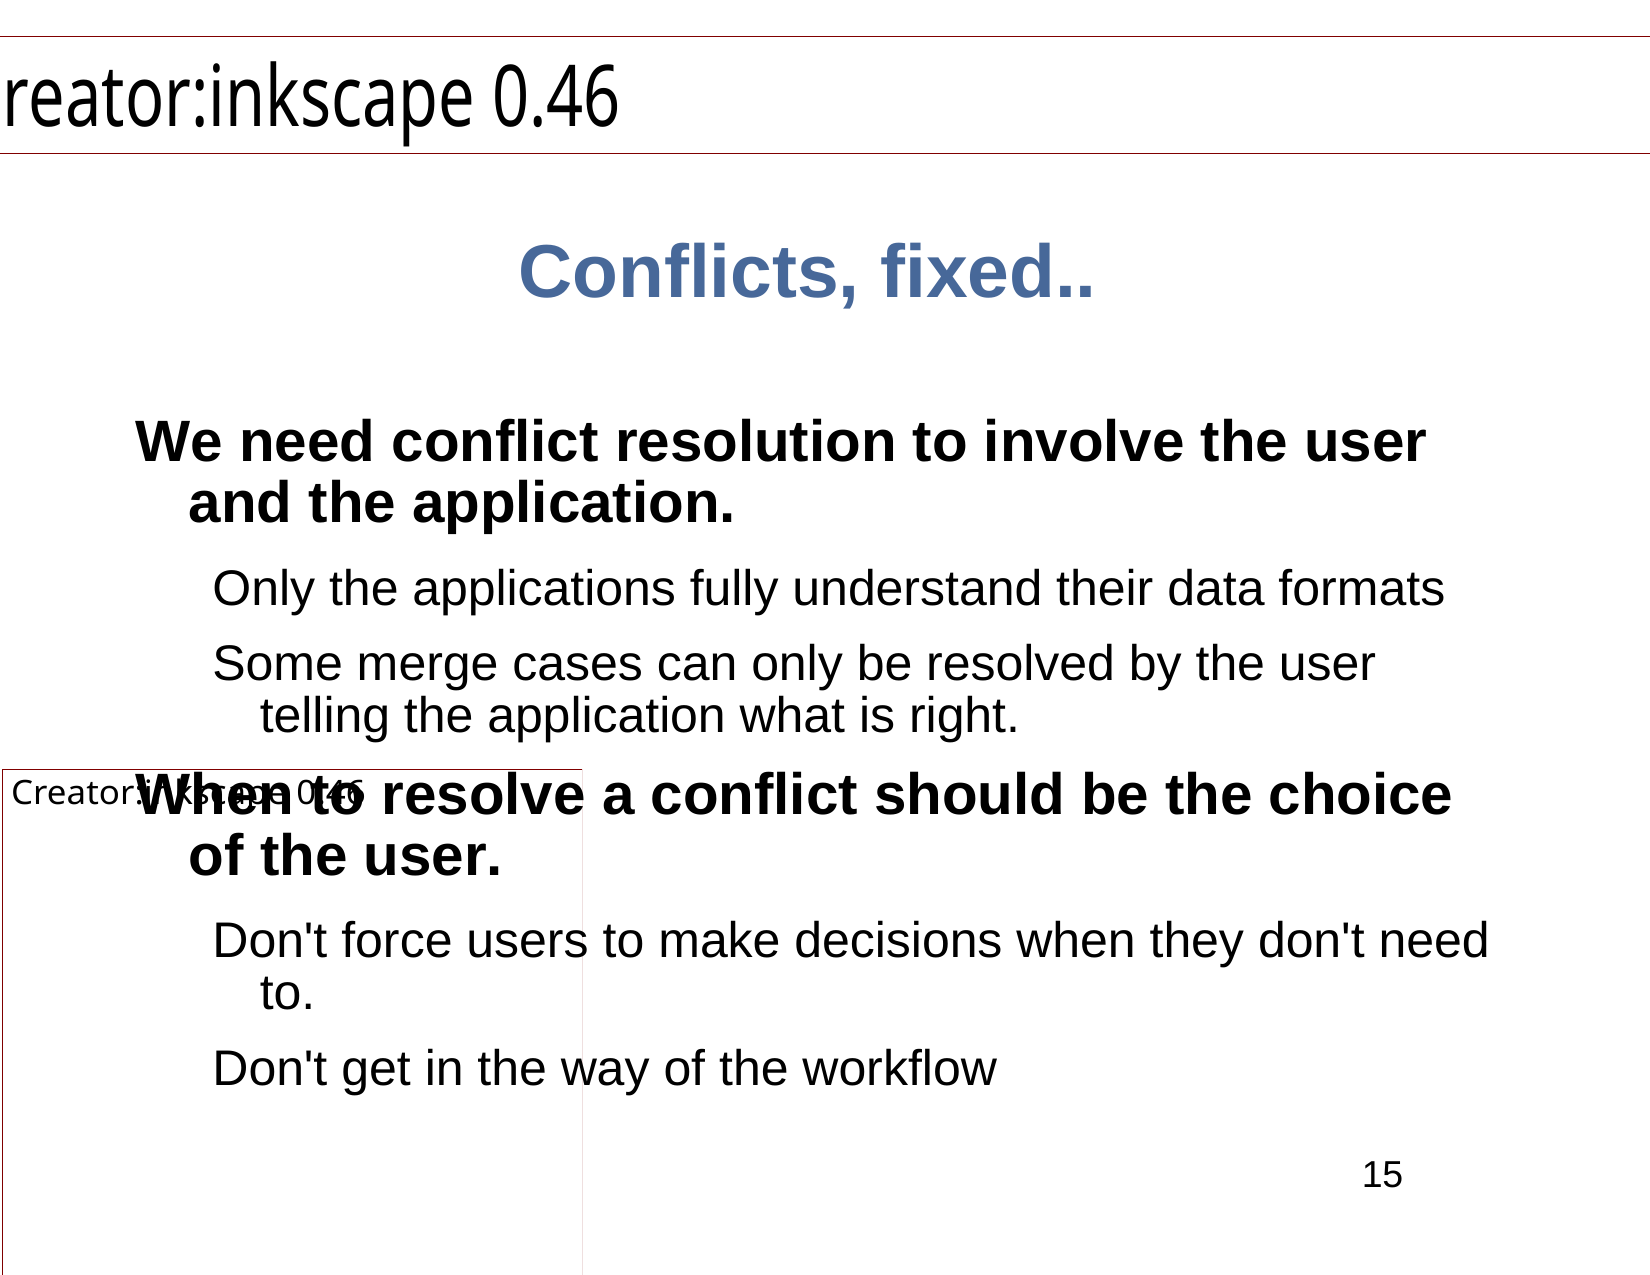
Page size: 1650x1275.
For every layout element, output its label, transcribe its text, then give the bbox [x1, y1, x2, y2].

list We need conflict resolution to involve the user and the application. Only the applications fully understand their data formats Some merge cases can only be resolved by the user telling the application what is right. When to resolve a conflict should be the choice of the user. Don't force users to make decisions when they don't need to. Don't get in the way of the workflow [118, 413, 1498, 1126]
title Conflicts, fixed.. [118, 177, 1498, 371]
